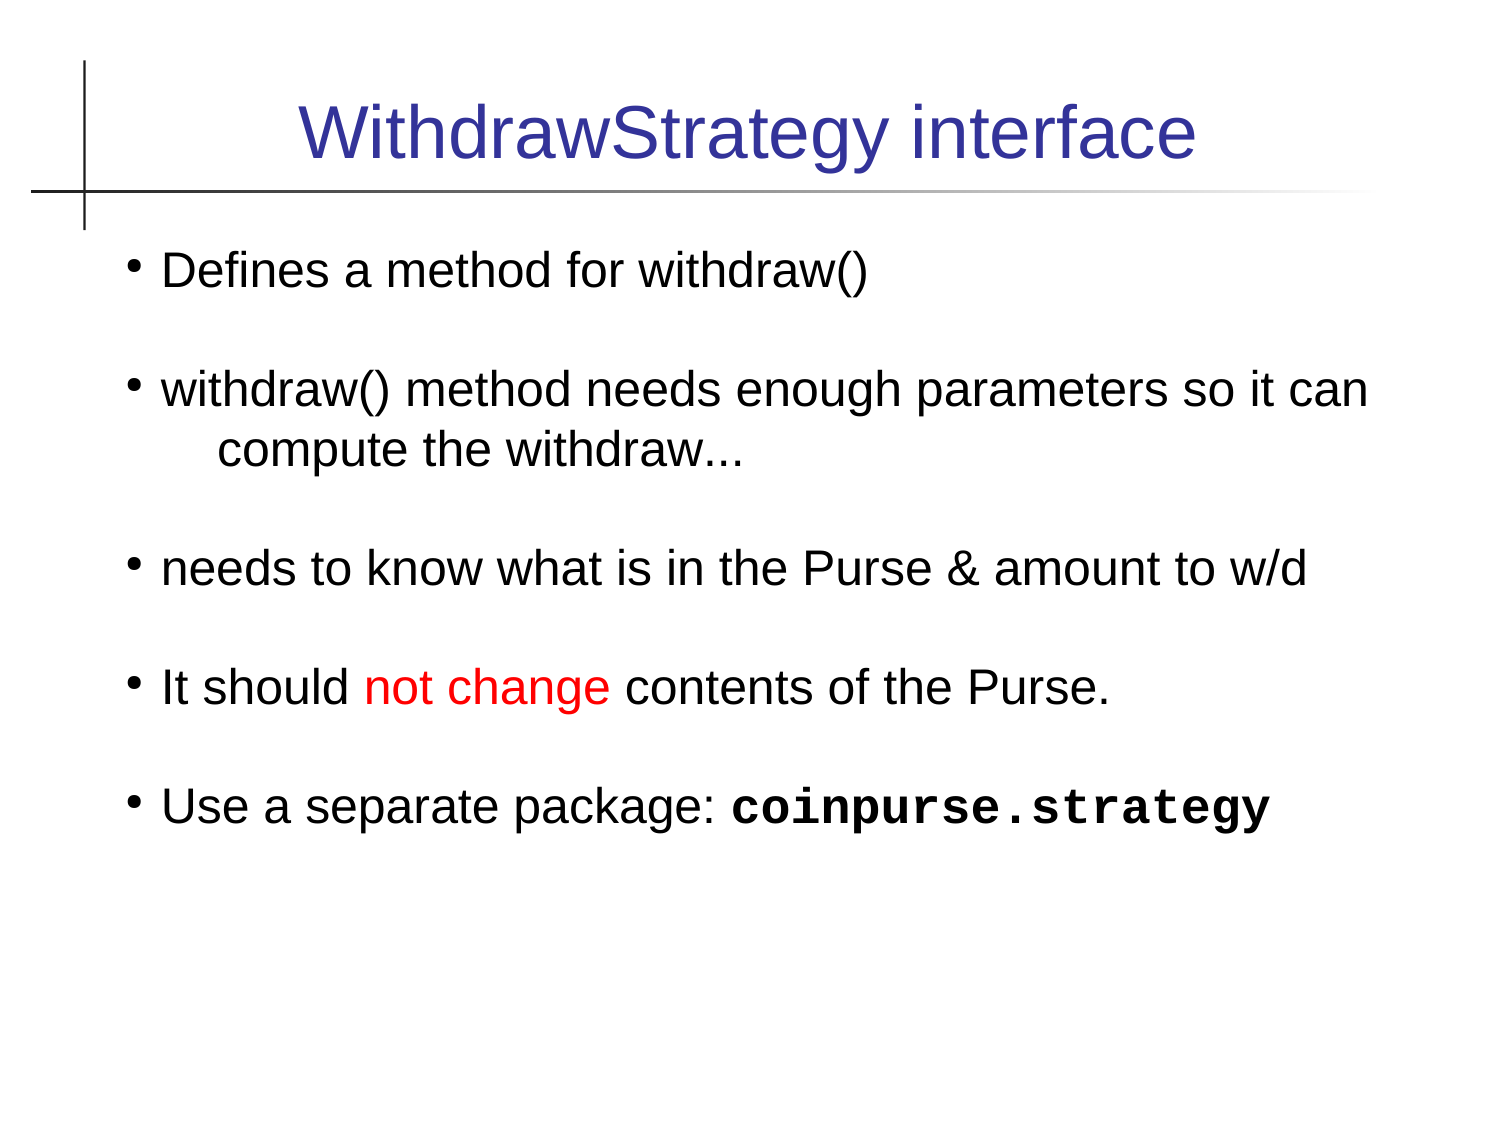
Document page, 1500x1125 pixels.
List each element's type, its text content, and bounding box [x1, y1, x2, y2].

title WithdrawStrategy interface [100, 42, 1397, 182]
list Defines a method for withdraw() withdraw() method needs enough parameters so it can compute the withdraw... needs to know what is in the Purse & amount to w/d It should not change contents of the Purse. Use a separate package: coinpurse.strategy [110, 229, 1408, 960]
